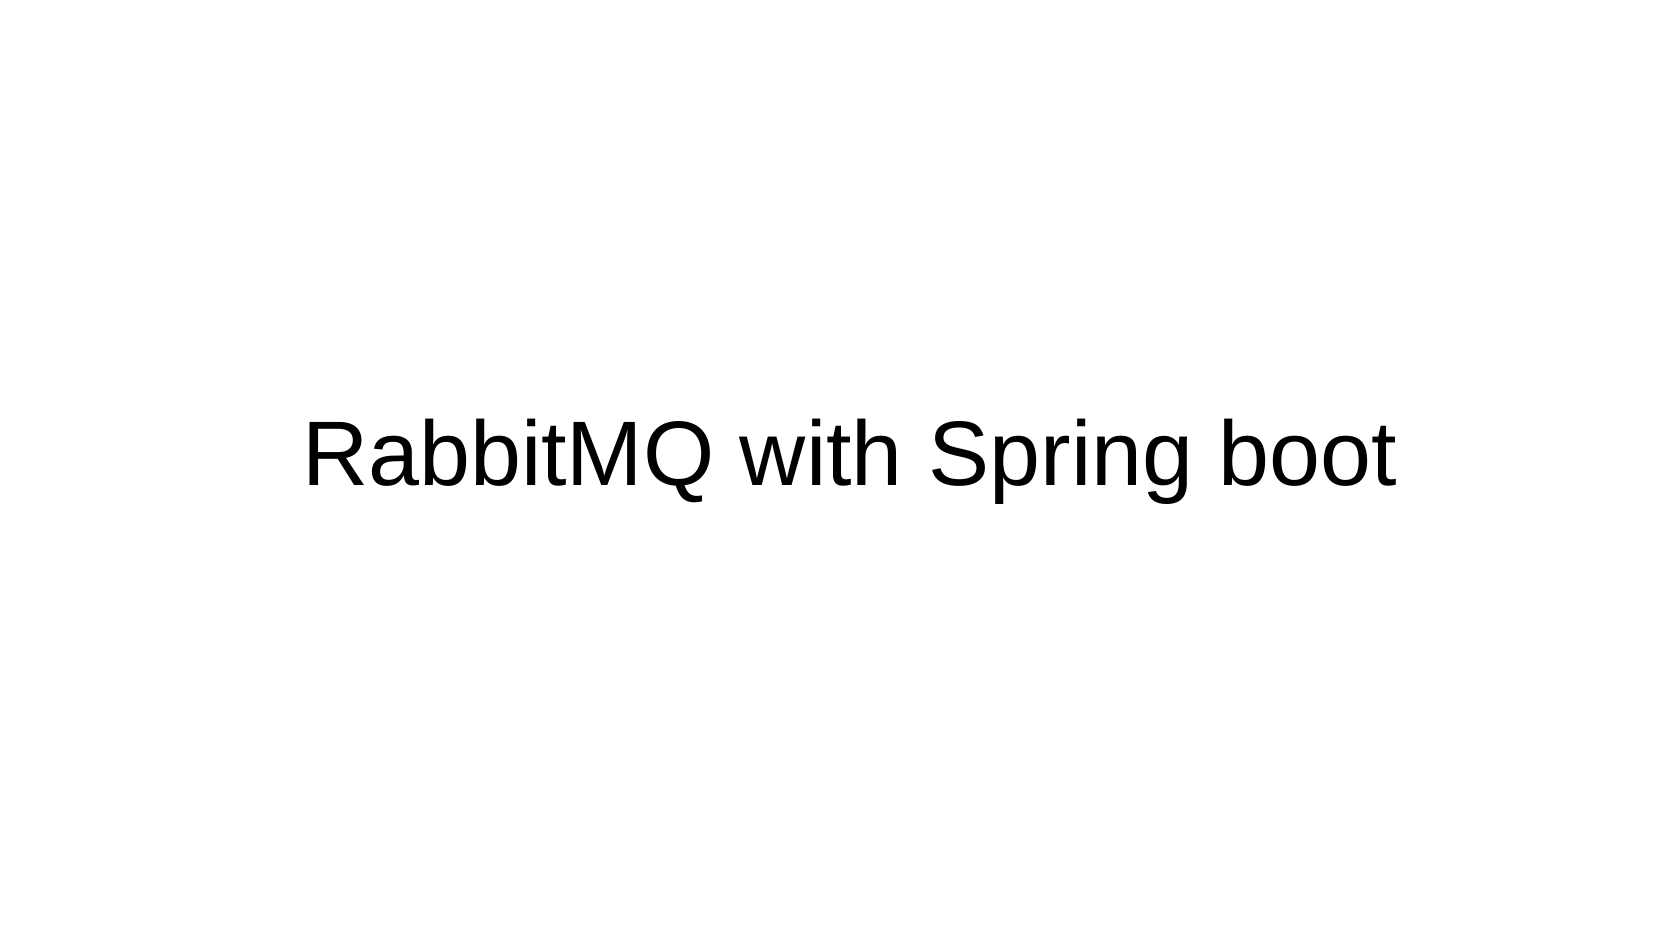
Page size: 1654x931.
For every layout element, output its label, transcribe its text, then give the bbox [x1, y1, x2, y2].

title RabbitMQ with Spring boot [106, 376, 1595, 532]
